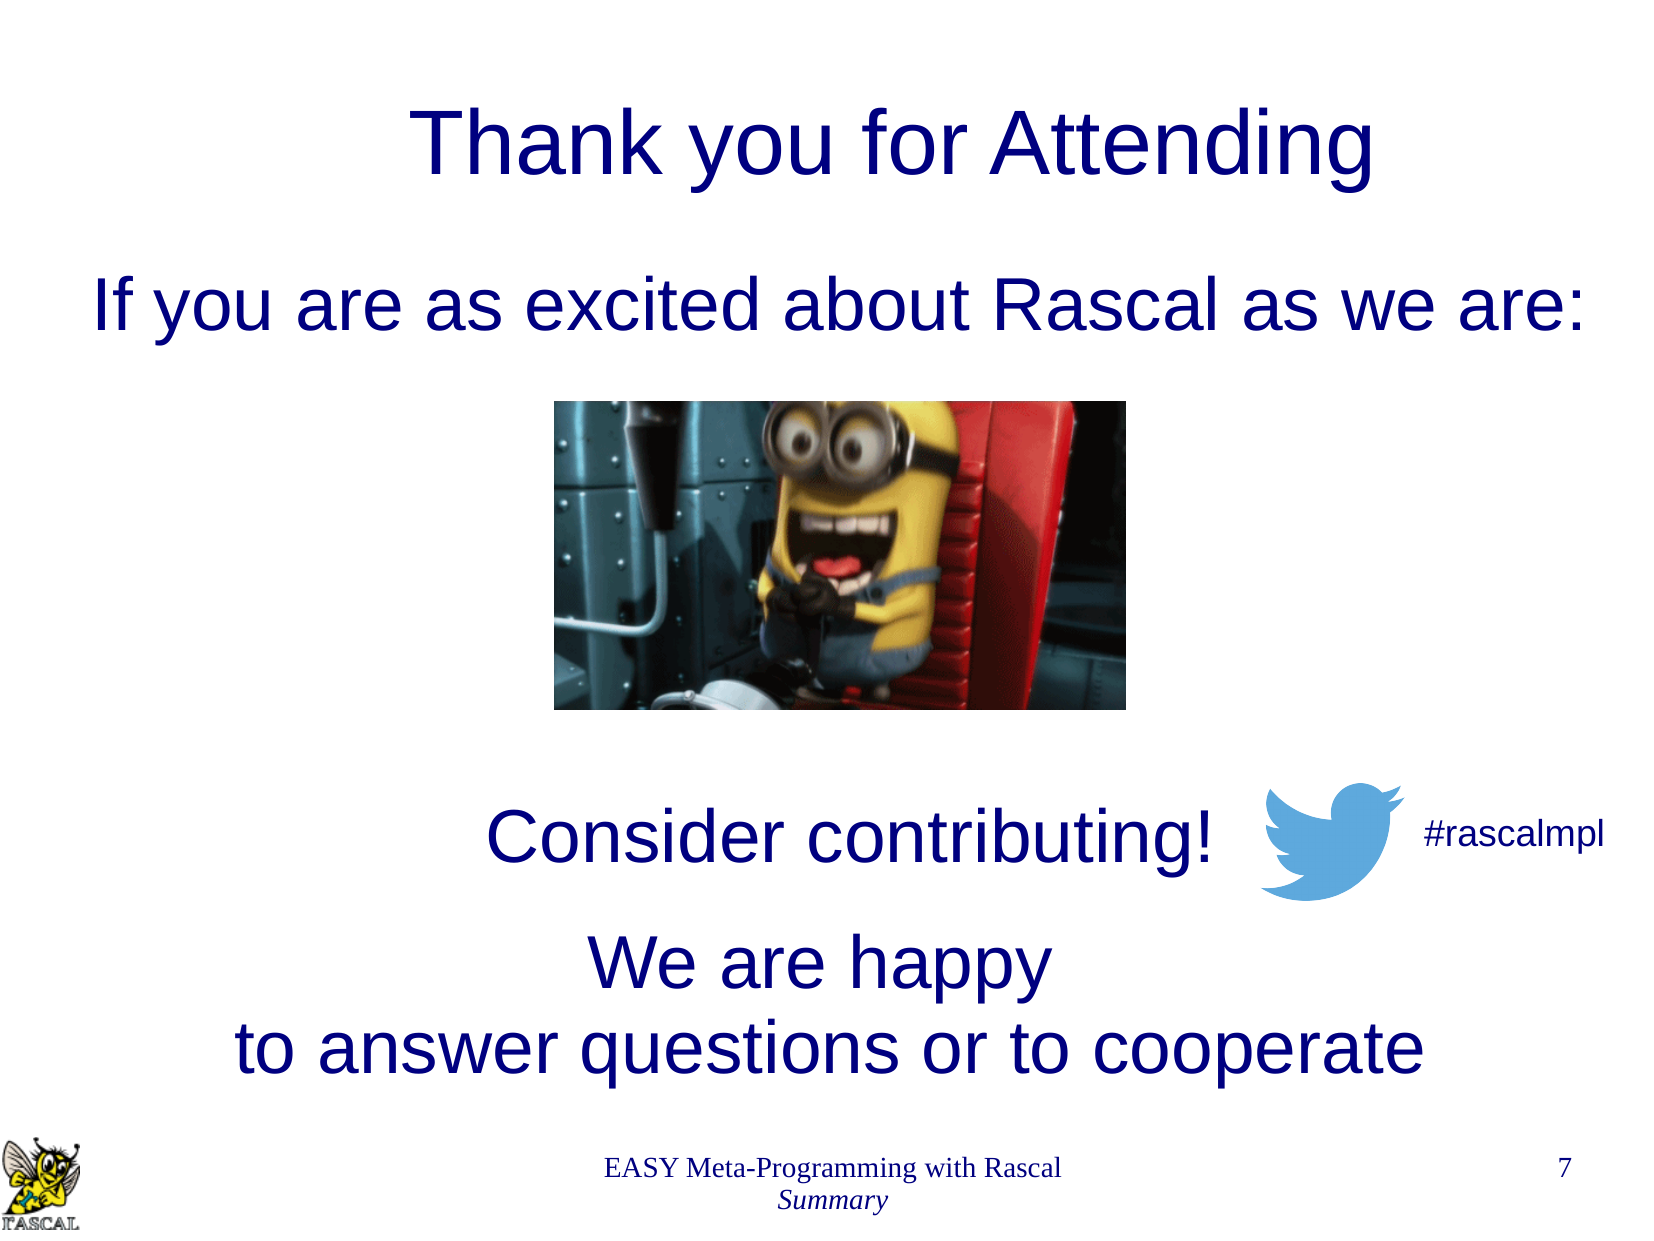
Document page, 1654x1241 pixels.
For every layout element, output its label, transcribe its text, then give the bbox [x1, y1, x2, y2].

text_box Consider contributing! [470, 787, 1231, 886]
text_box Thank you for Attending [393, 84, 1392, 202]
text_box We are happy to answer questions or to cooperate [219, 913, 1490, 1180]
picture [1260, 783, 1405, 901]
picture [554, 401, 1126, 710]
picture [1, 1137, 80, 1230]
text_box #rascalmpl [1409, 804, 1621, 877]
text_box If you are as excited about Rascal as we are: [76, 255, 1604, 354]
